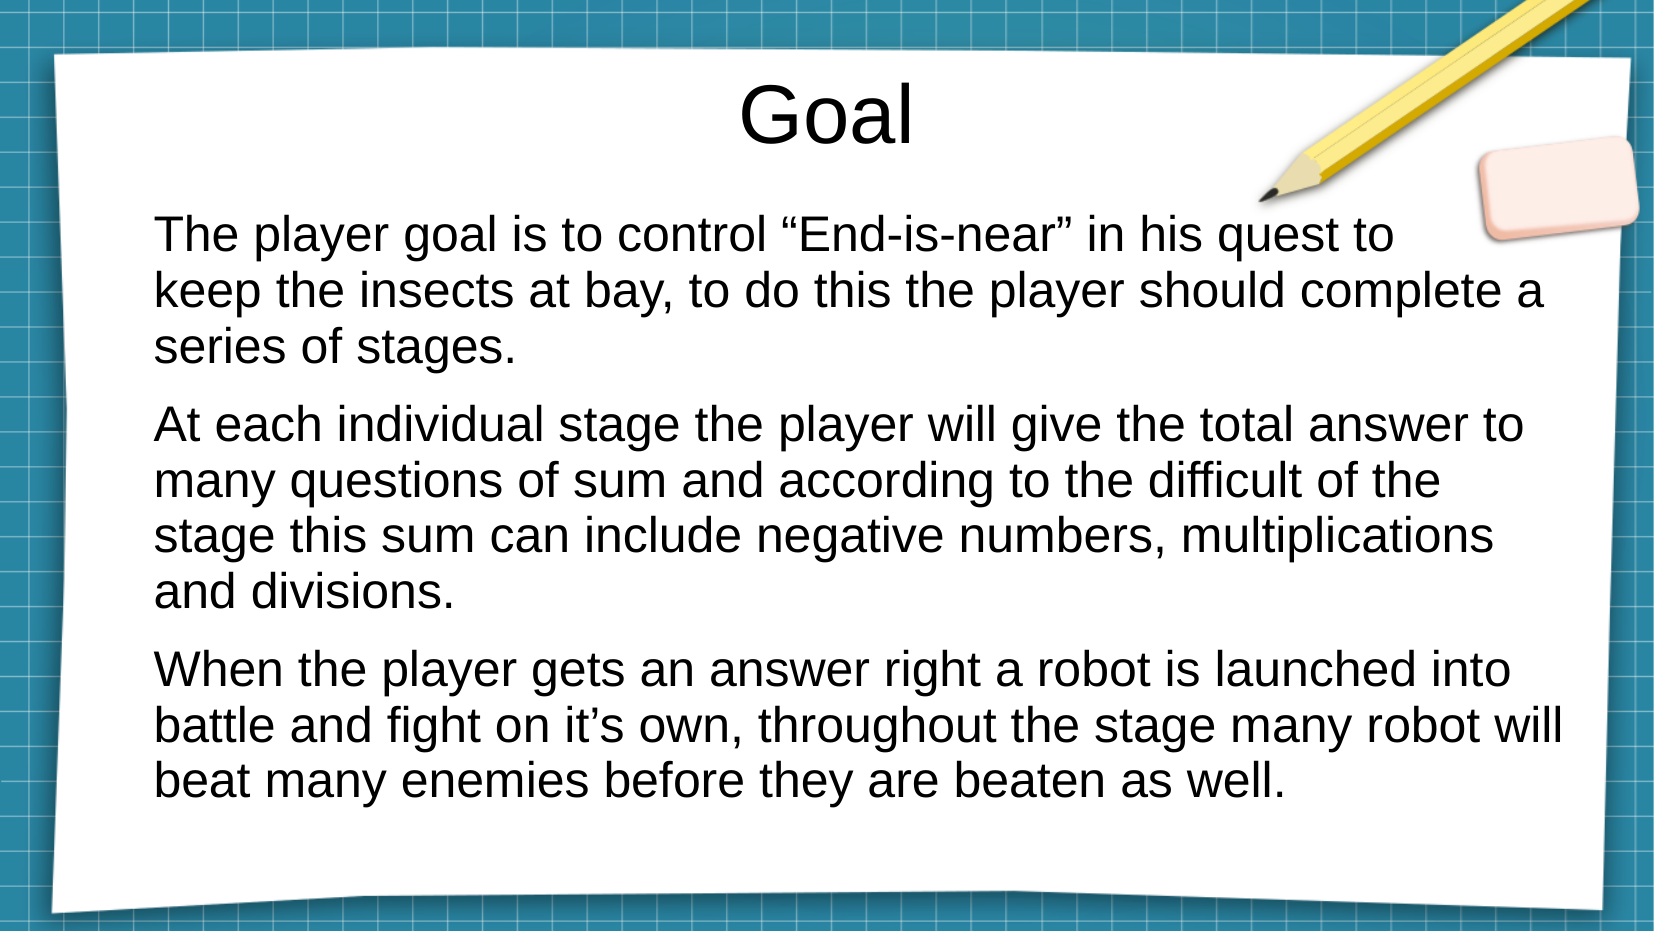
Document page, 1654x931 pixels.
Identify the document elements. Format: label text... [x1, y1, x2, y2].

title Goal [82, 37, 1571, 193]
list The player goal is to control “End-is-near” in his quest to keep the insects at bay, to do this the player should complete a series of stages. At each individual stage the player will give the total answer to many questions of sum and according to the difficult of the stage this sum can include negative numbers, multiplications and divisions. When the player gets an answer right a robot is launched into battle and fight on it’s own, throughout the stage many robot will beat many enemies before they are beaten as well. [82, 206, 1571, 886]
picture [0, 0, 1654, 931]
